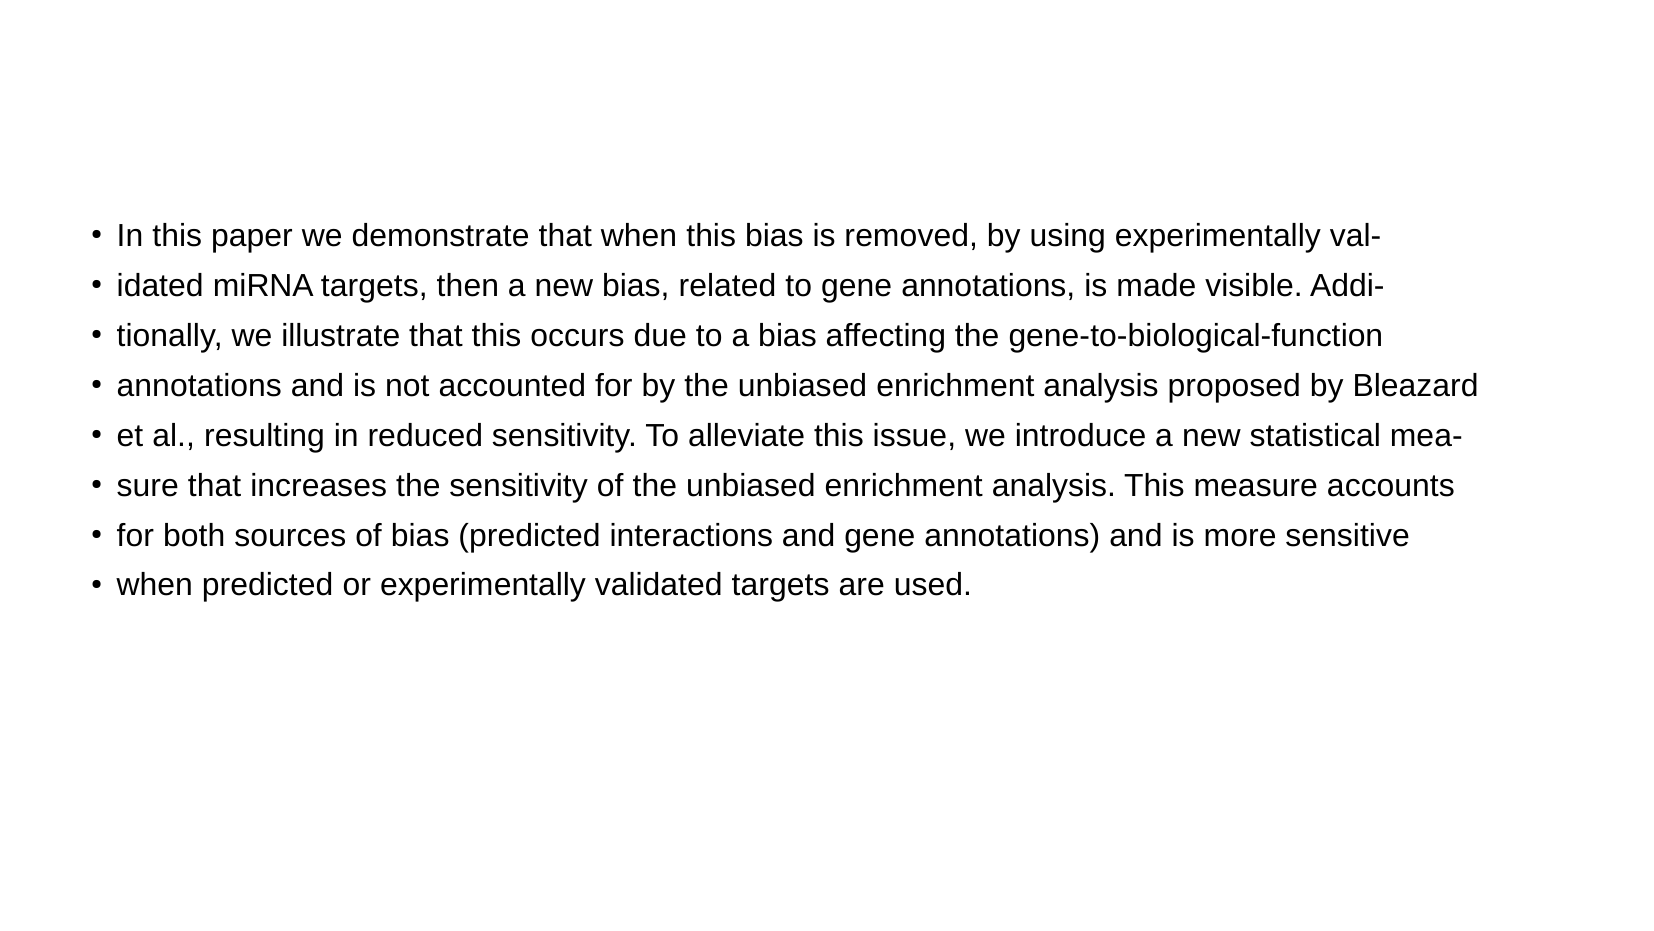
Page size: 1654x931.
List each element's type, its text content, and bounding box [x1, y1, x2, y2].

list In this paper we demonstrate that when this bias is removed, by using experimentally val- idated miRNA targets, then a new bias, related to gene annotations, is made visible. Addi- tionally, we illustrate that this occurs due to a bias affecting the gene-to-biological-function annotations and is not accounted for by the unbiased enrichment analysis proposed by Bleazard et al., resulting in reduced sensitivity. To alleviate this issue, we introduce a new statistical mea- sure that increases the sensitivity of the unbiased enrichment analysis. This measure accounts for both sources of bias (predicted interactions and gene annotations) and is more sensitive when predicted or experimentally validated targets are used. [82, 217, 1571, 758]
